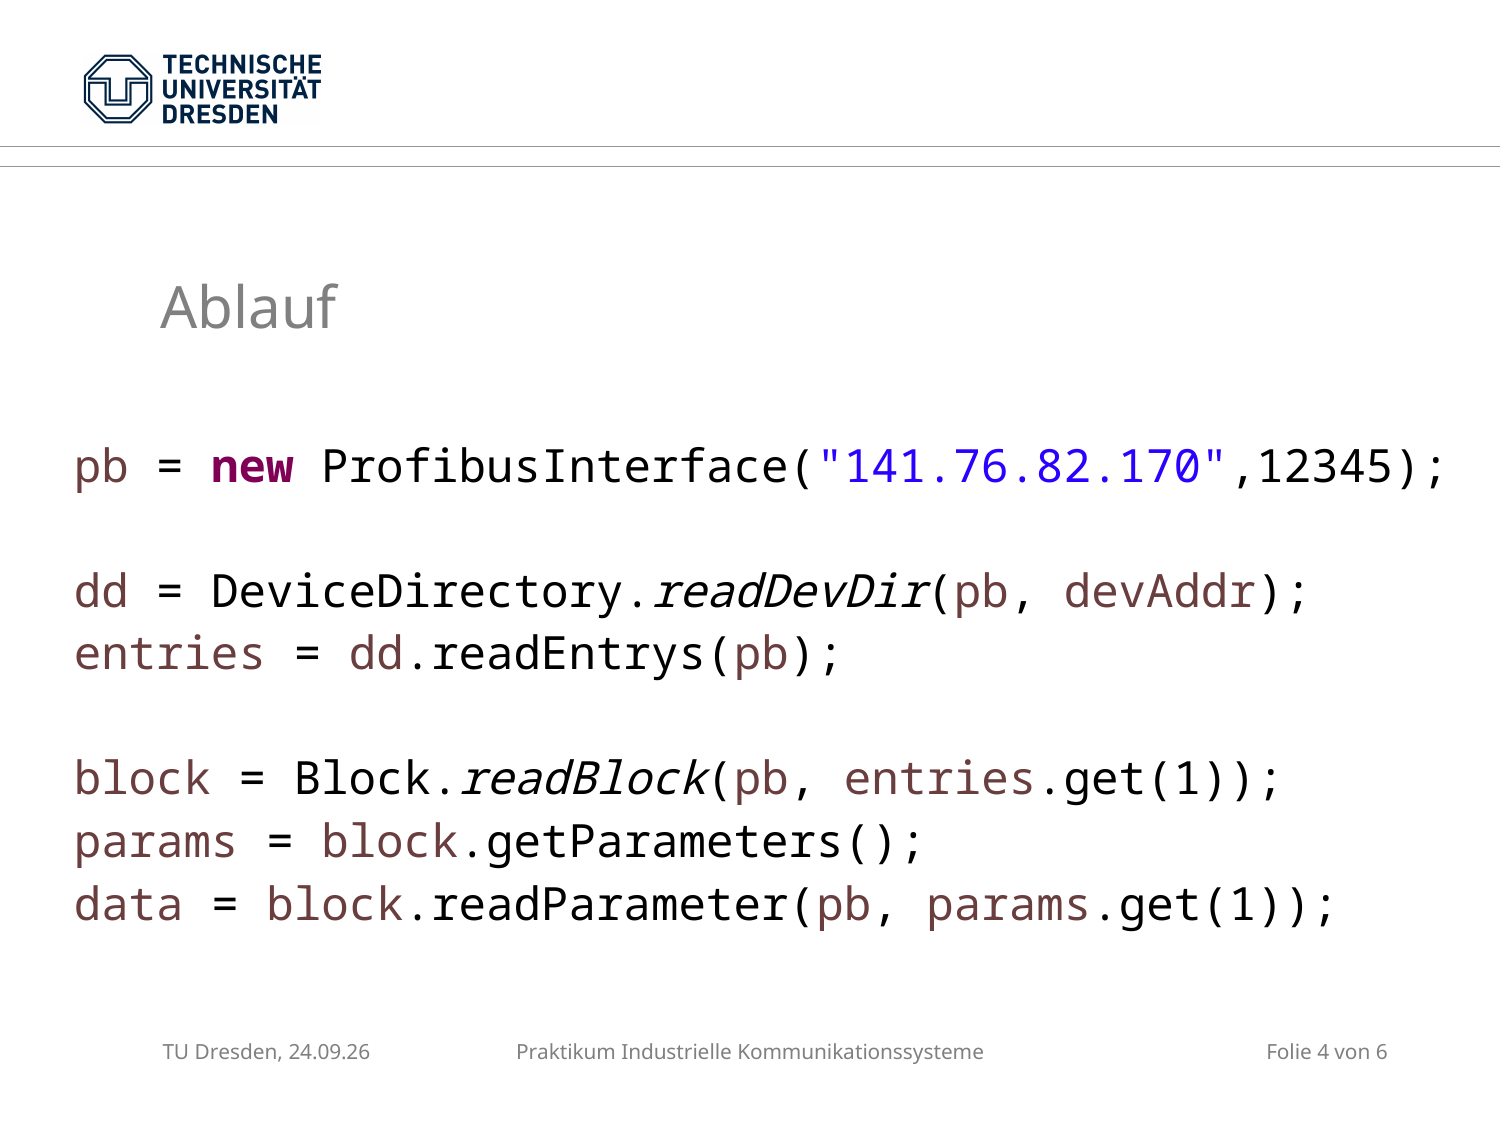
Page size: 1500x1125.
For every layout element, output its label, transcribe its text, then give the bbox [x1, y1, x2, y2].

title Ablauf [160, 238, 1392, 374]
picture [83, 54, 321, 124]
text_box pb = new ProfibusInterface("141.76.82.170",12345); dd = DeviceDirectory.readDevDir(pb, devAddr); entries = dd.readEntrys(pb); block = Block.readBlock(pb, entries.get(1)); params = block.getParameters(); data = block.readParameter(pb, params.get(1)); [59, 425, 1500, 869]
